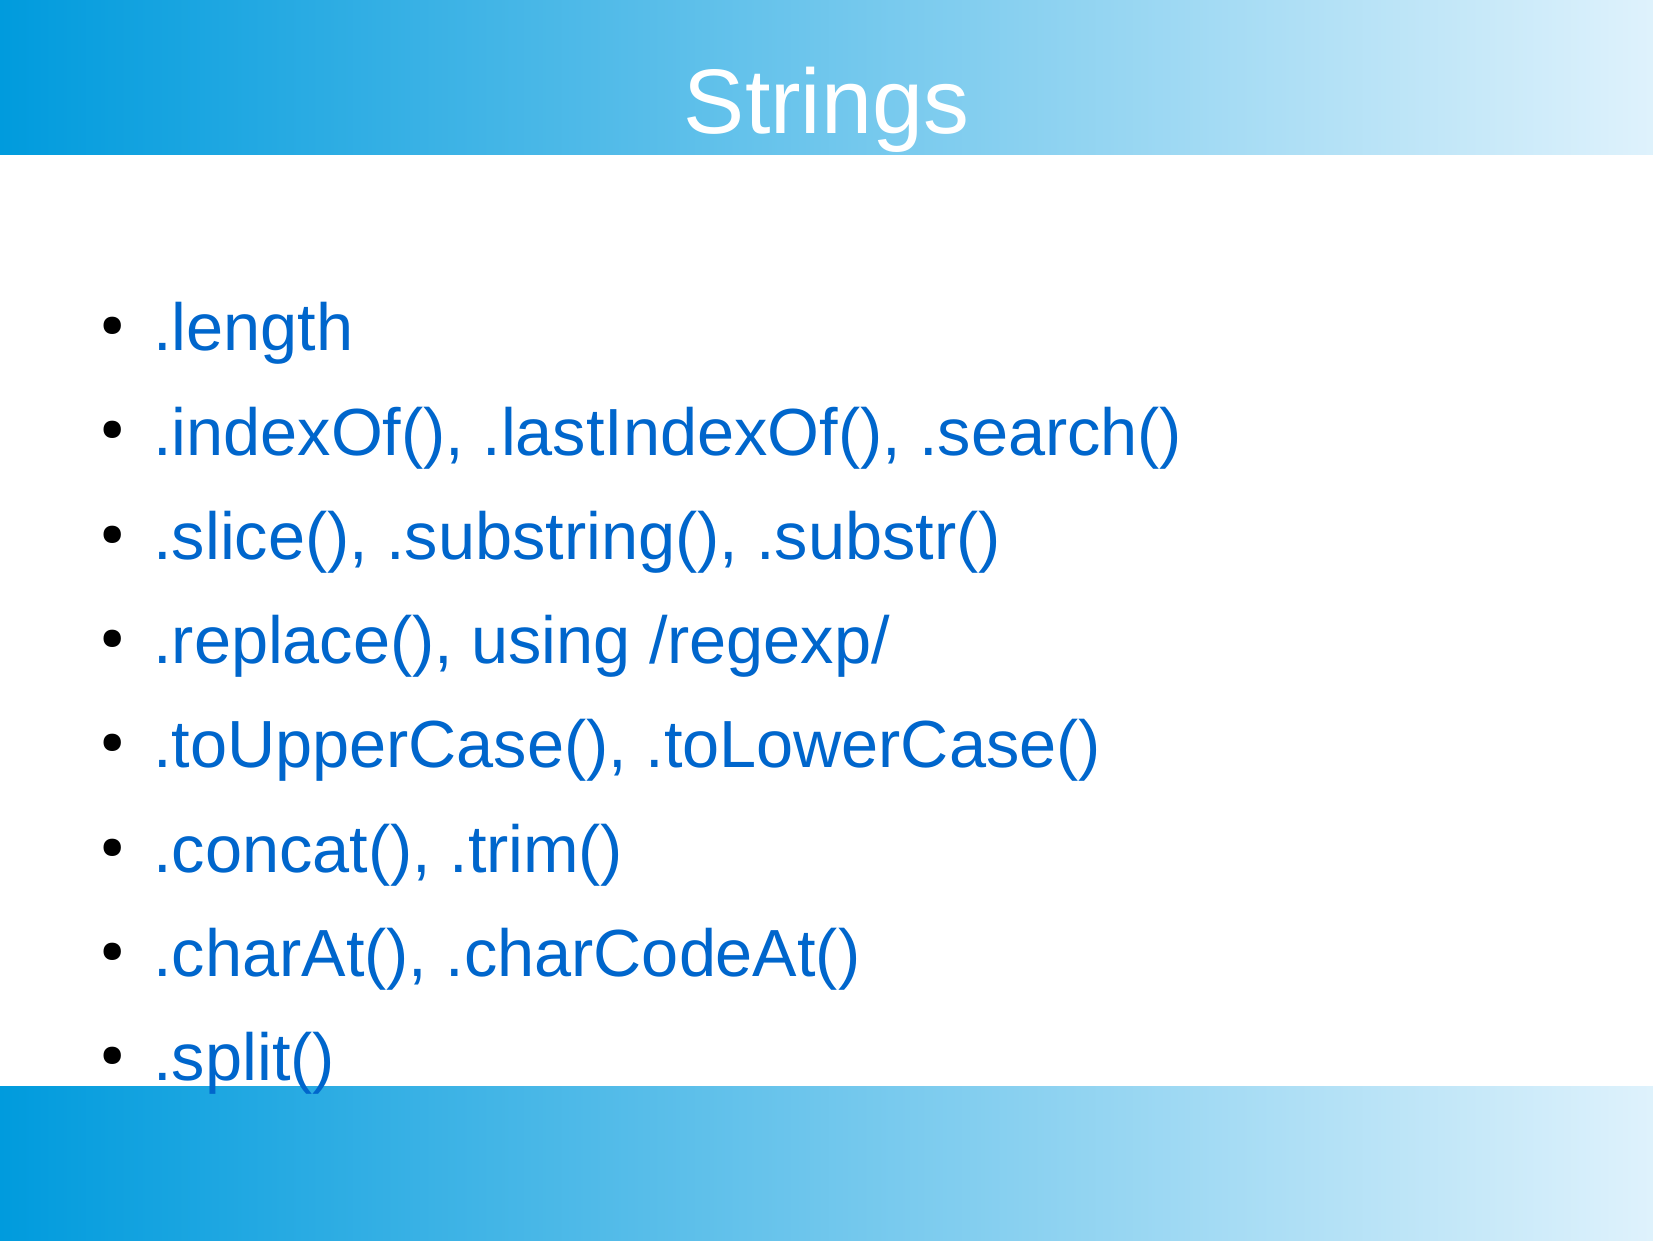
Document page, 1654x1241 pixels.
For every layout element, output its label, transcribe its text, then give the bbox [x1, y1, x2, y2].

title Strings [82, 49, 1571, 155]
list .length .indexOf(), .lastIndexOf(), .search() .slice(), .substring(), .substr() .replace(), using /regexp/ .toUpperCase(), .toLowerCase() .concat(), .trim() .charAt(), .charCodeAt() .split() [82, 290, 1571, 1010]
